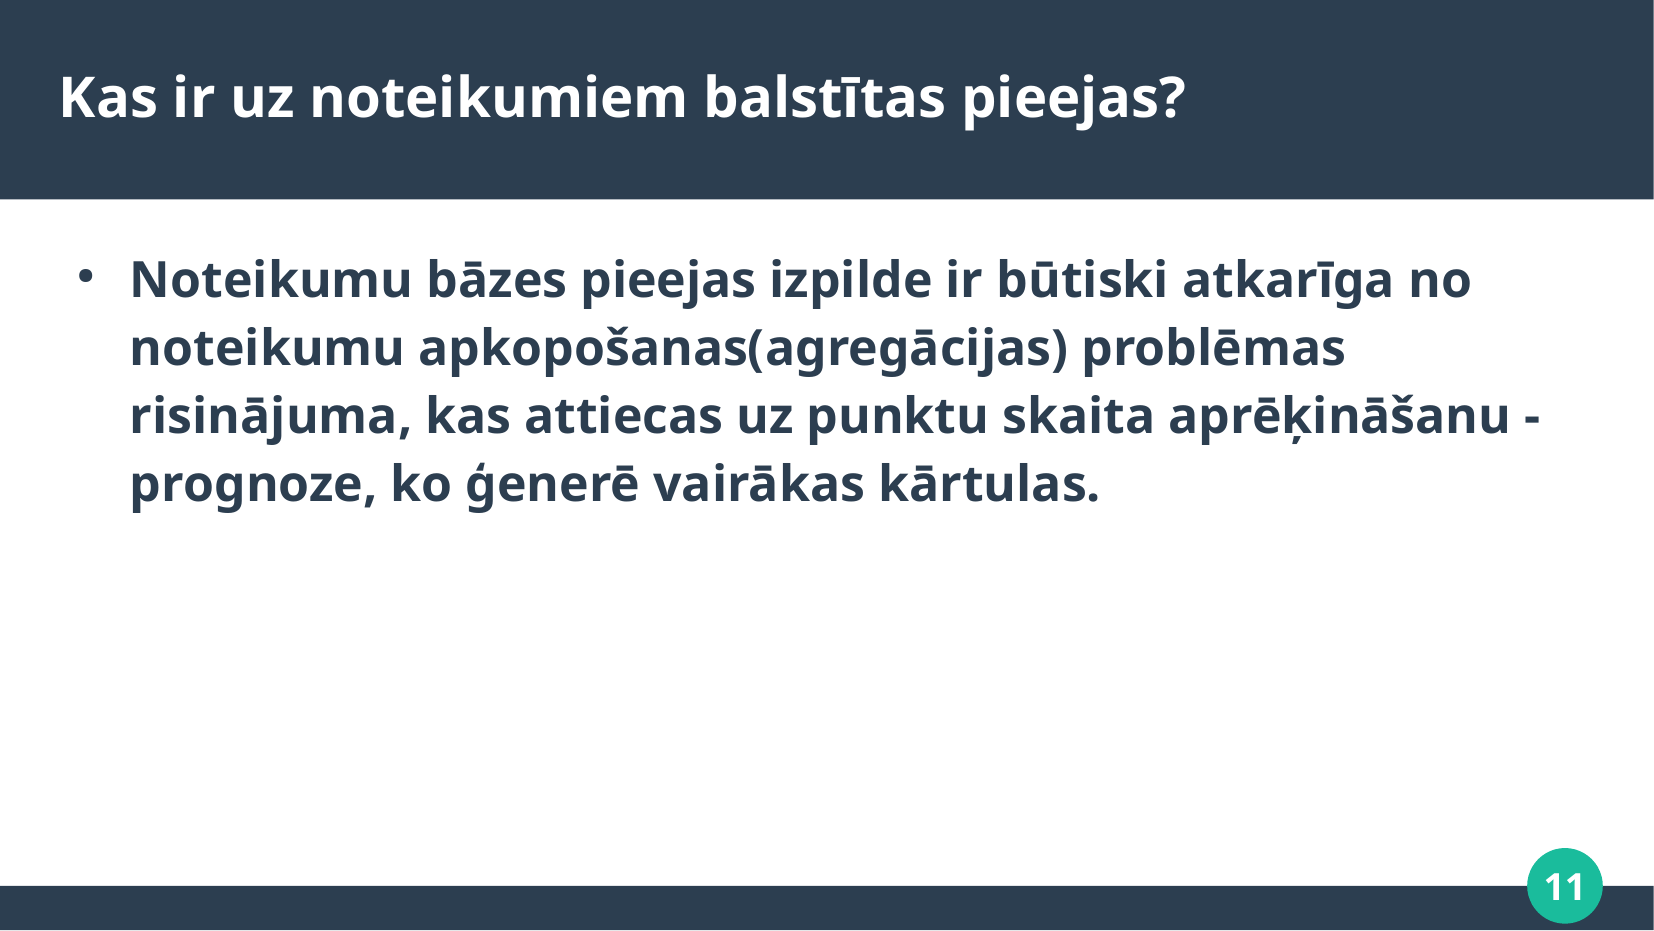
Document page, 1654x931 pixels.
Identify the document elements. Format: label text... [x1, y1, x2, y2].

list Noteikumu bāzes pieejas izpilde ir būtiski atkarīga no noteikumu apkopošanas(agregācijas) problēmas risinājuma, kas attiecas uz punktu skaita aprēķināšanu - prognoze, ko ģenerē vairākas kārtulas. [59, 243, 1595, 864]
title Kas ir uz noteikumiem balstītas pieejas? [59, 37, 1595, 155]
